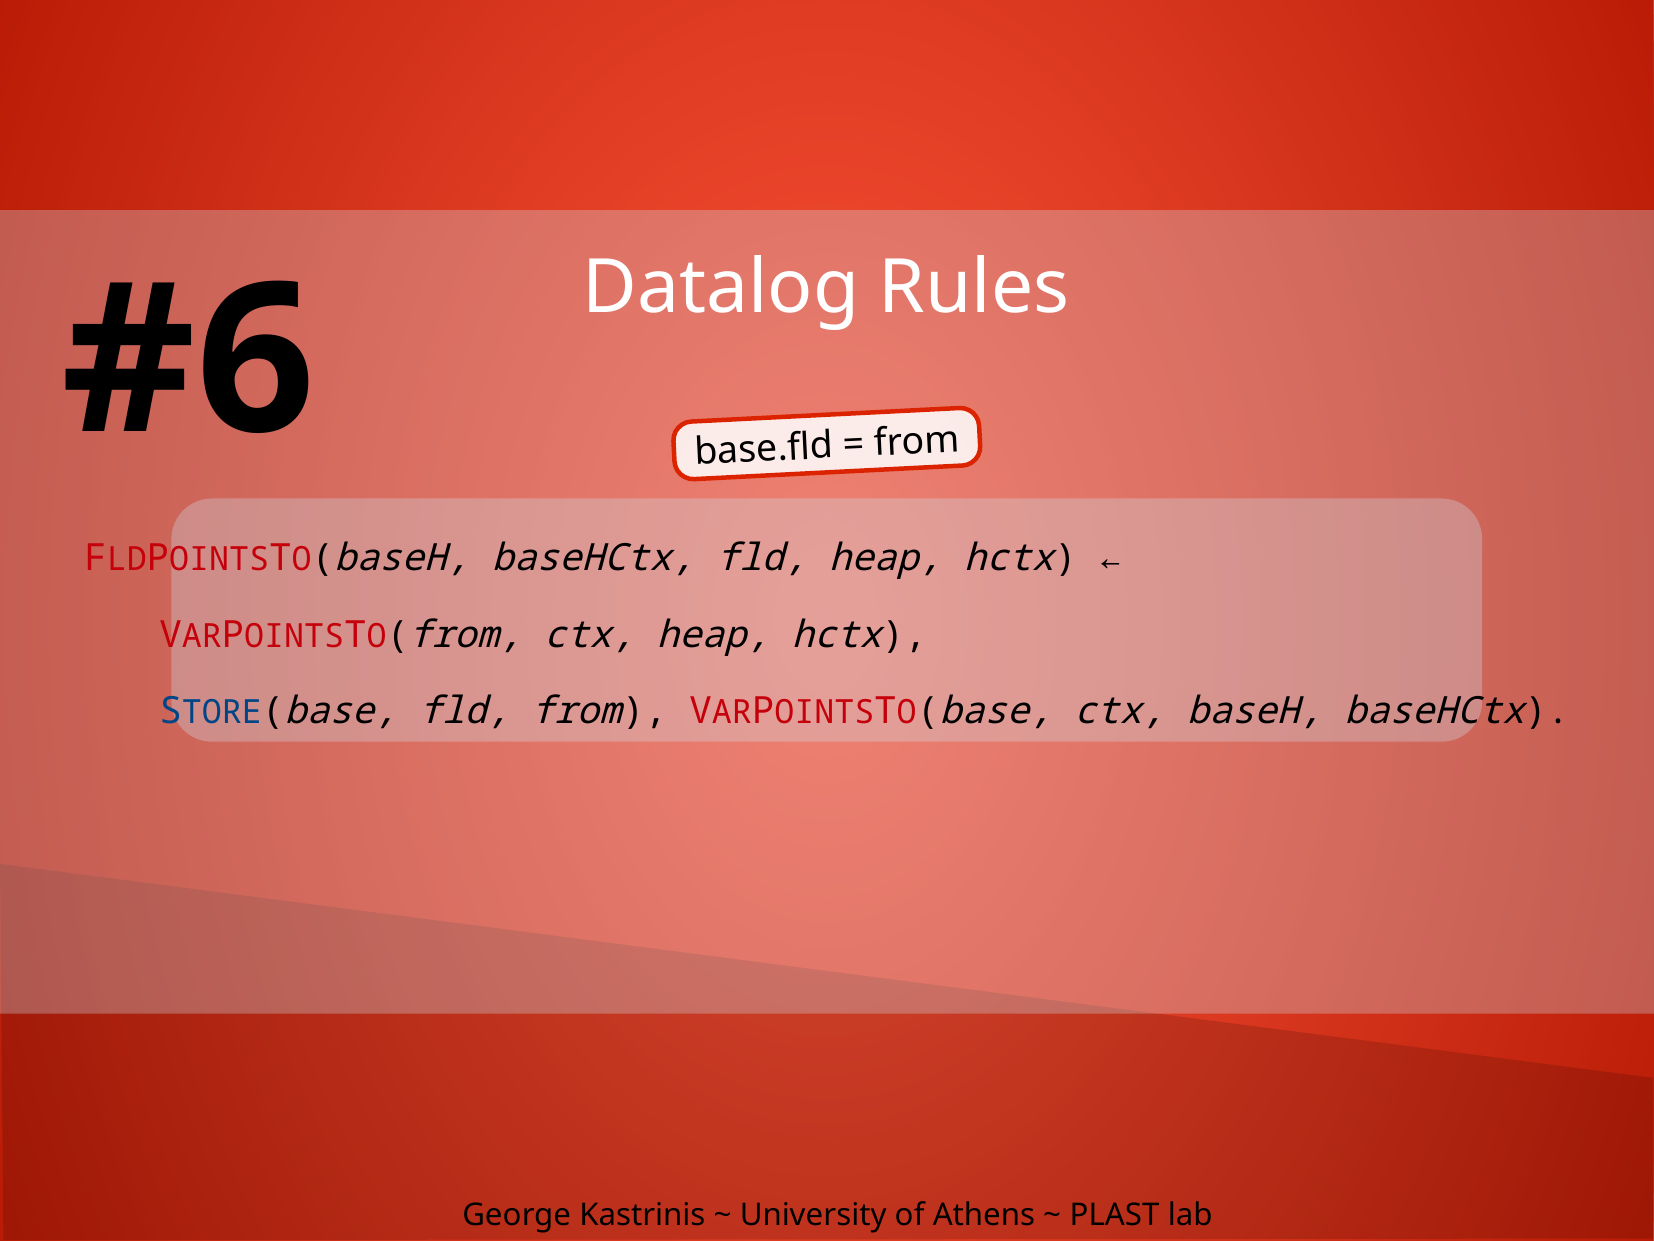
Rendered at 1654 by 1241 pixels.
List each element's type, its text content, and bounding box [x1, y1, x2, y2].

text_box #6 [46, 201, 361, 451]
text_box Datalog Rules [568, 225, 1086, 331]
text_box George Kastrinis ~ University of Athens ~ PLAST lab [447, 1185, 1207, 1236]
text_box base.fld = from [673, 408, 981, 480]
text_box FLDPOINTSTO(baseH, baseHCtx, fld, heap, hctx) ← VARPOINTSTO(from, ctx, heap, hctx), STORE(base, fld, from), VARPOINTSTO(base, ctx, baseH, baseHCtx). [171, 498, 1483, 742]
text_box [0, 210, 1654, 1014]
